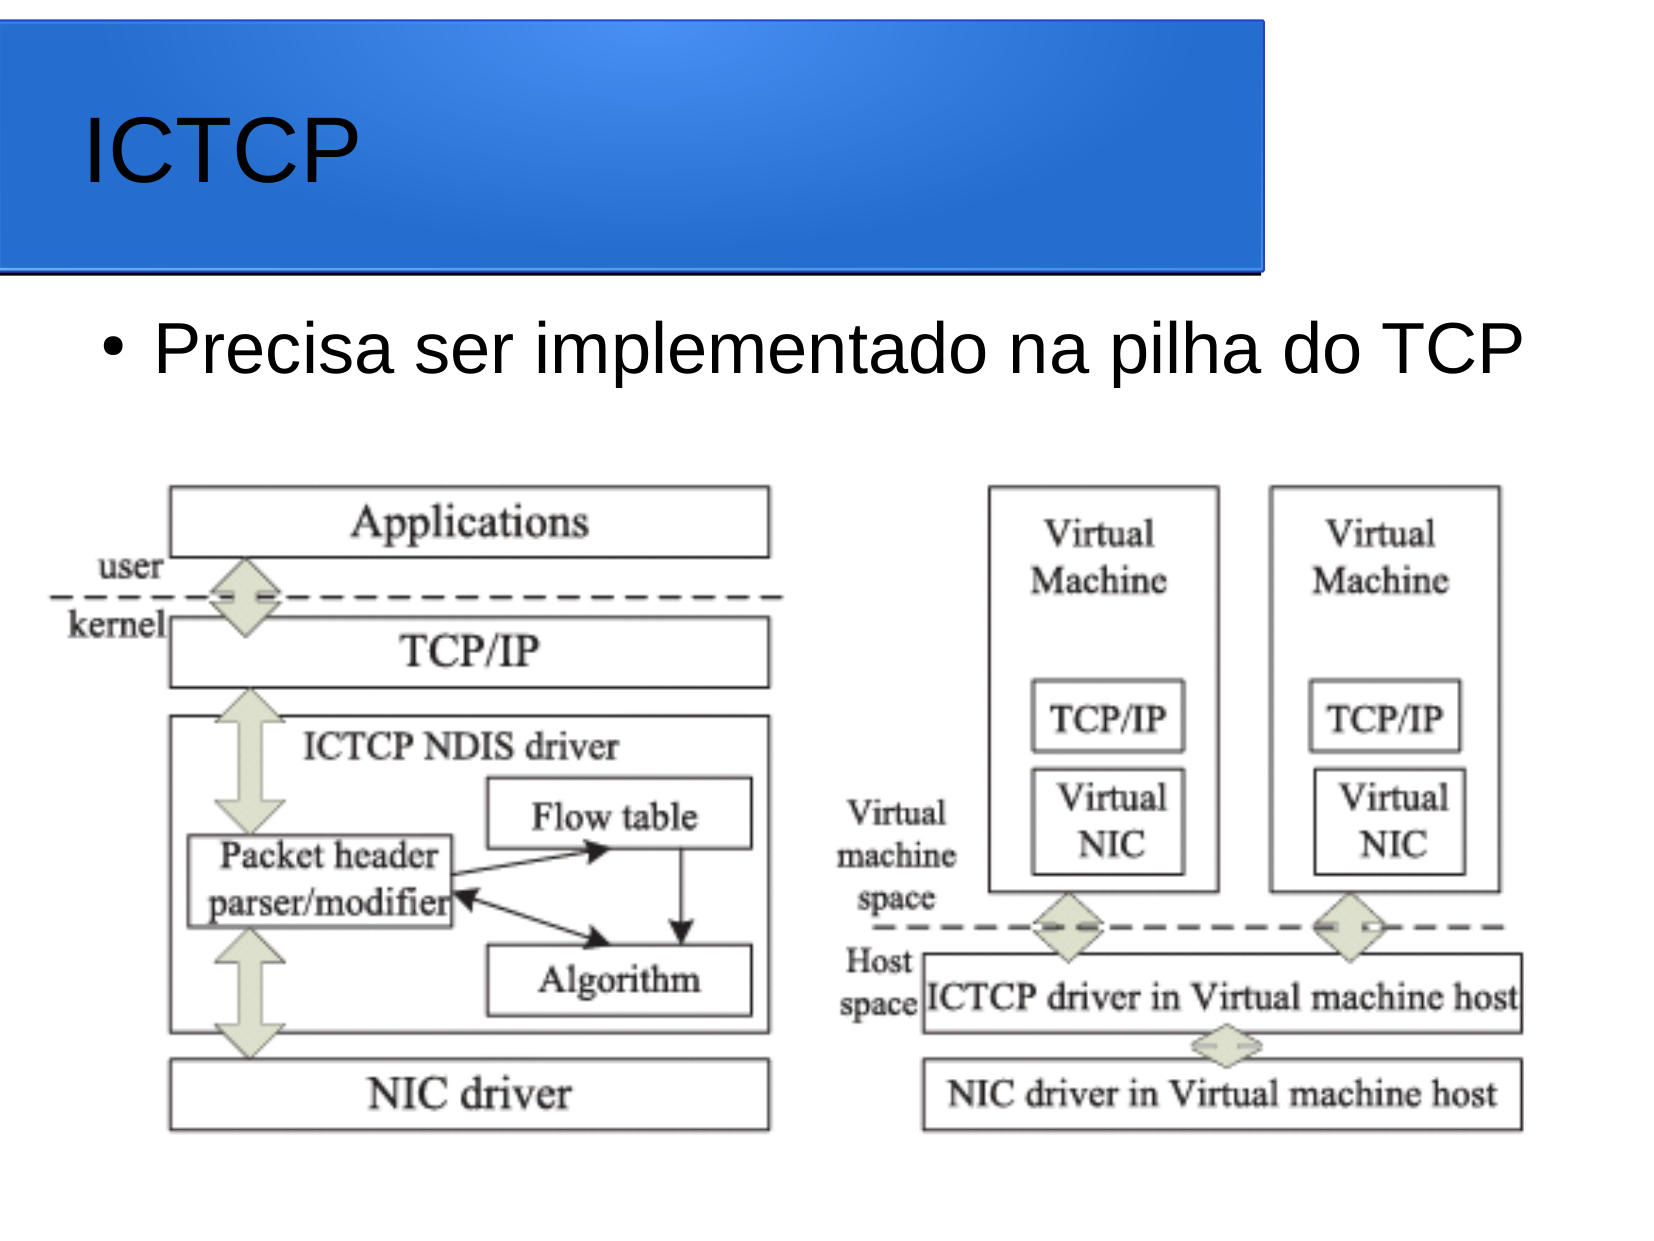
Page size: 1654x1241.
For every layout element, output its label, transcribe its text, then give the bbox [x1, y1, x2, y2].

list Precisa ser implementado na pilha do TCP [82, 307, 1571, 1028]
picture [26, 469, 1558, 1146]
title ICTCP [82, 47, 1235, 252]
